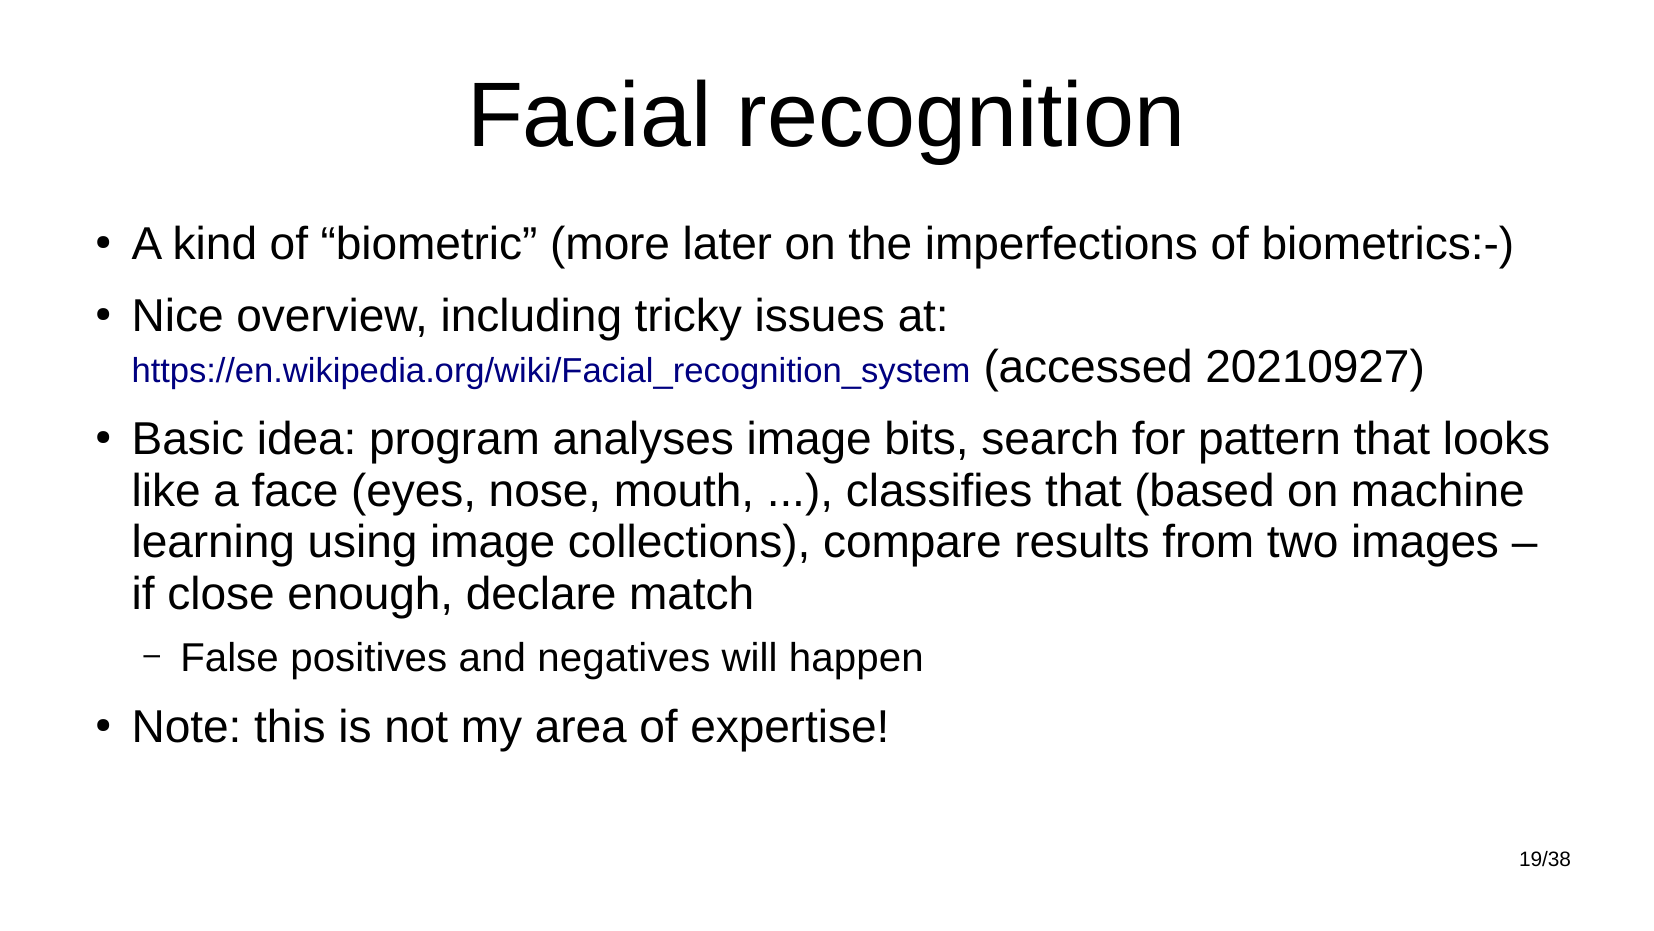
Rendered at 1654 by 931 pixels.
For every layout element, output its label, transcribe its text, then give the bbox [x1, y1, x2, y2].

list A kind of “biometric” (more later on the imperfections of biometrics:-) Nice overview, including tricky issues at: https://en.wikipedia.org/wiki/Facial_recognition_system (accessed 20210927) Basic idea: program analyses image bits, search for pattern that looks like a face (eyes, nose, mouth, ...), classifies that (based on machine learning using image collections), compare results from two images – if close enough, declare match False positives and negatives will happen Note: this is not my area of expertise! [82, 217, 1571, 758]
title Facial recognition [82, 37, 1571, 193]
